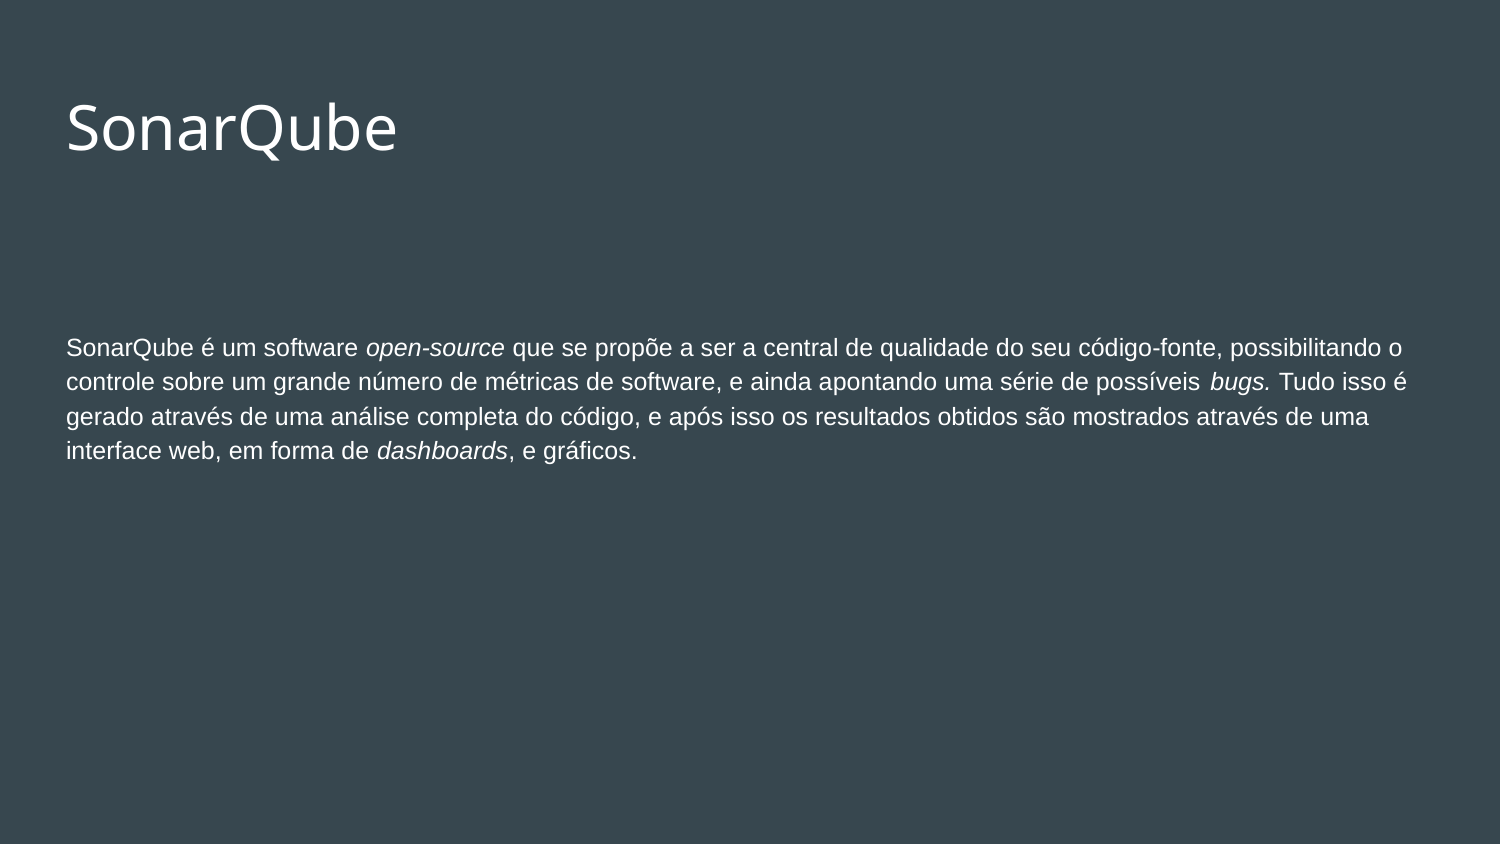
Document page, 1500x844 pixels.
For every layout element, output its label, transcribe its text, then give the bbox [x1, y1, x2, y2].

title SonarQube [51, 72, 1449, 167]
list SonarQube é um software open-source que se propõe a ser a central de qualidade do seu código-fonte, possibilitando o controle sobre um grande número de métricas de software, e ainda apontando uma série de possíveis bugs. Tudo isso é gerado através de uma análise completa do código, e após isso os resultados obtidos são mostrados através de uma interface web, em forma de dashboards, e gráficos. [51, 189, 1449, 750]
